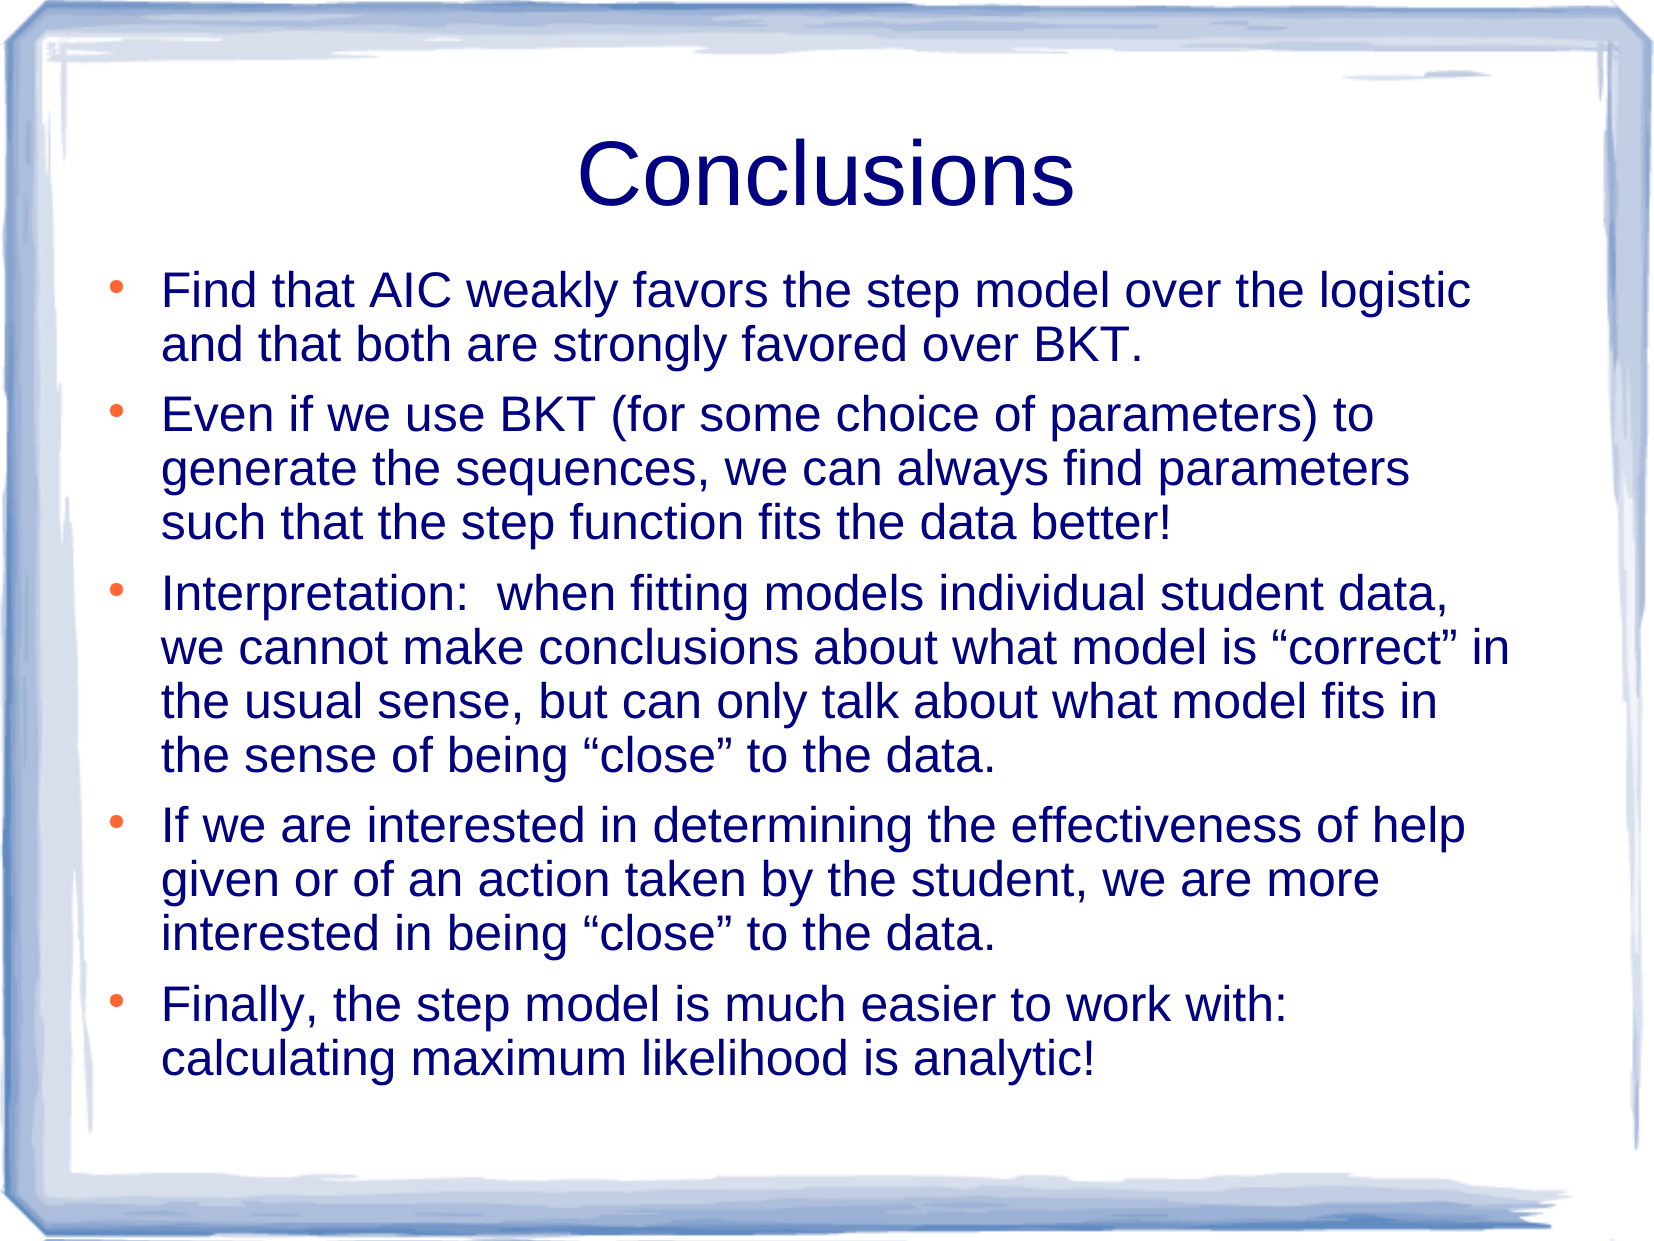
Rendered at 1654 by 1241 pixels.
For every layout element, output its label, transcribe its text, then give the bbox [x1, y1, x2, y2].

title Conclusions [124, 92, 1530, 245]
picture [0, 0, 1654, 1241]
list Find that AIC weakly favors the step model over the logistic and that both are strongly favored over BKT. Even if we use BKT (for some choice of parameters) to generate the sequences, we can always find parameters such that the step function fits the data better! Interpretation: when fitting models individual student data, we cannot make conclusions about what model is “correct” in the usual sense, but can only talk about what model fits in the sense of being “close” to the data. If we are interested in determining the effectiveness of help given or of an action taken by the student, we are more interested in being “close” to the data. Finally, the step model is much easier to work with: calculating maximum likelihood is analytic! [75, 256, 1538, 1094]
